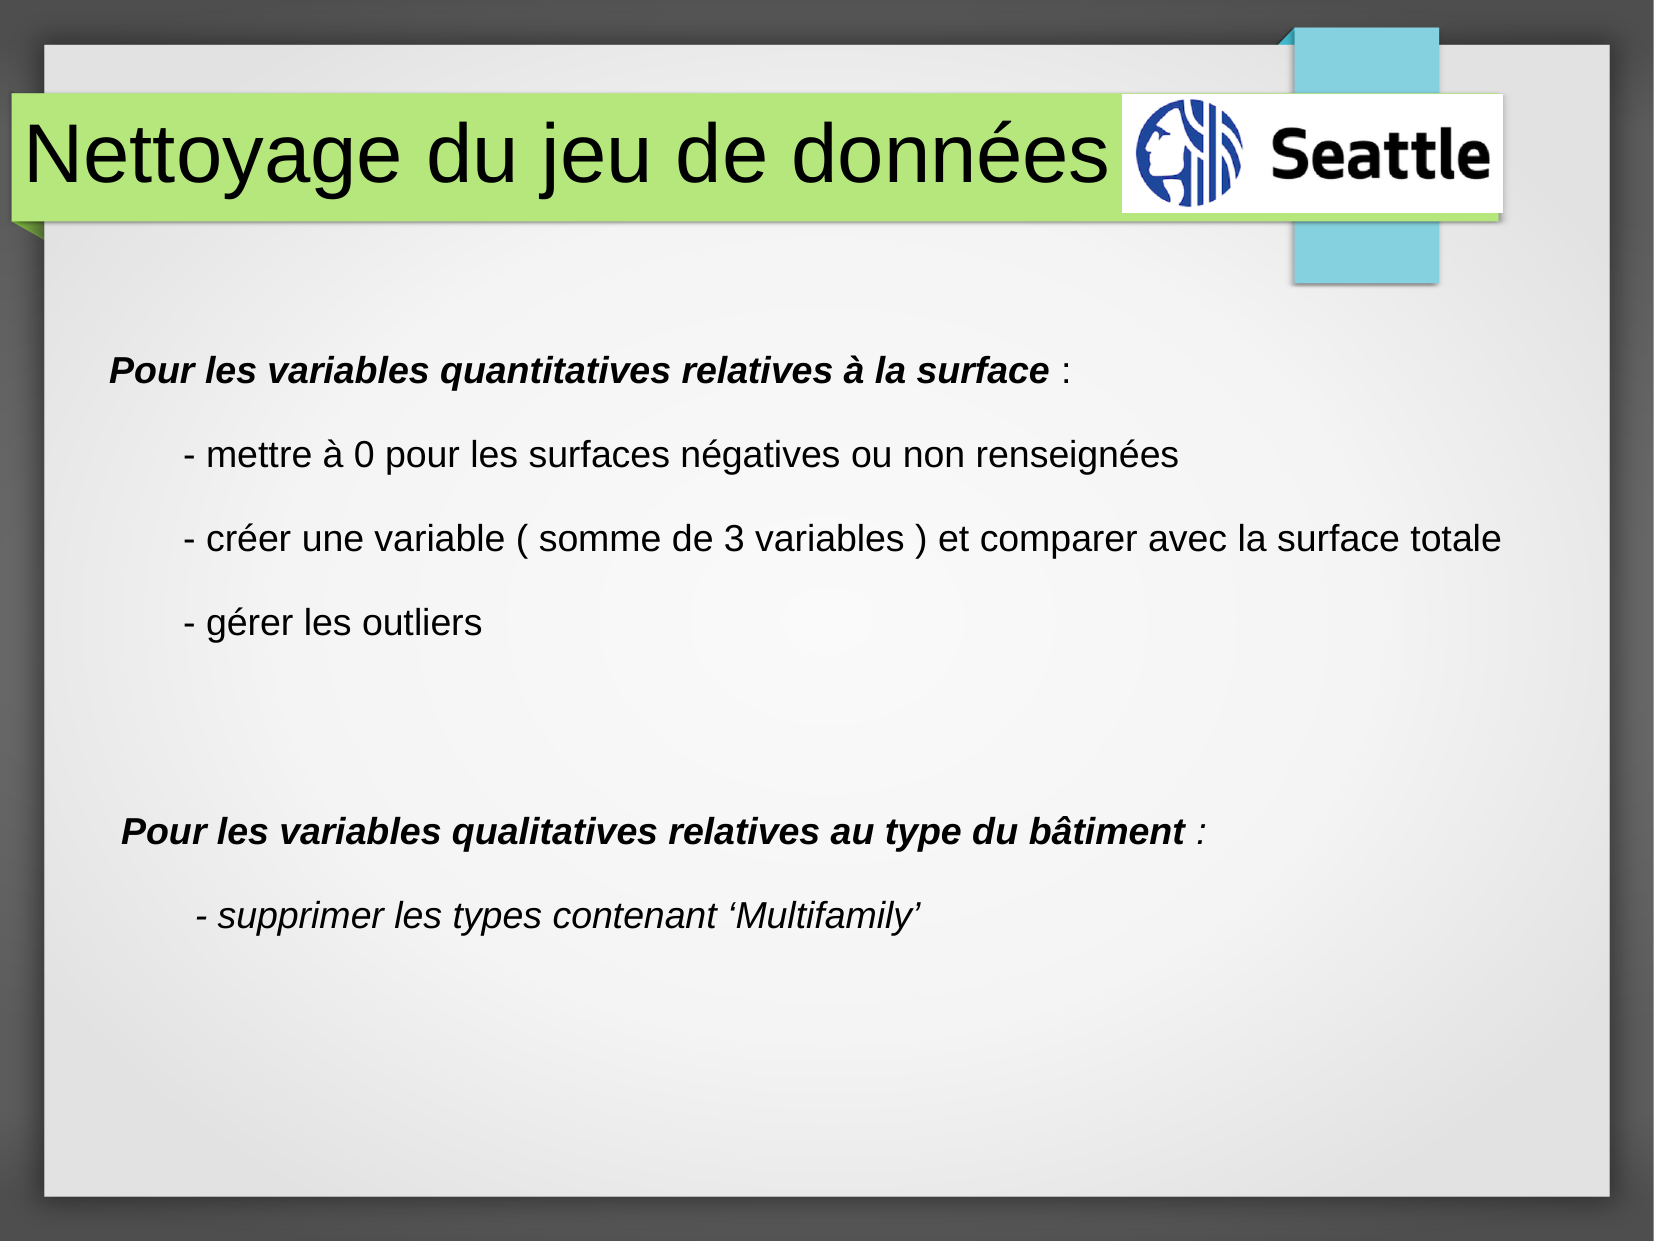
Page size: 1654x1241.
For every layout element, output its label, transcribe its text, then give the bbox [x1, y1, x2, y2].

text_box Pour les variables quantitatives relatives à la surface : - mettre à 0 pour les surfaces négatives ou non renseignées - créer une variable ( somme de 3 variables ) et comparer avec la surface totale - gérer les outliers [94, 342, 1536, 694]
title Nettoyage du jeu de données [23, 95, 1205, 214]
text_box Pour les variables qualitatives relatives au type du bâtiment : - supprimer les types contenant ‘Multifamily’ [106, 803, 1501, 944]
picture [0, 0, 1654, 1241]
